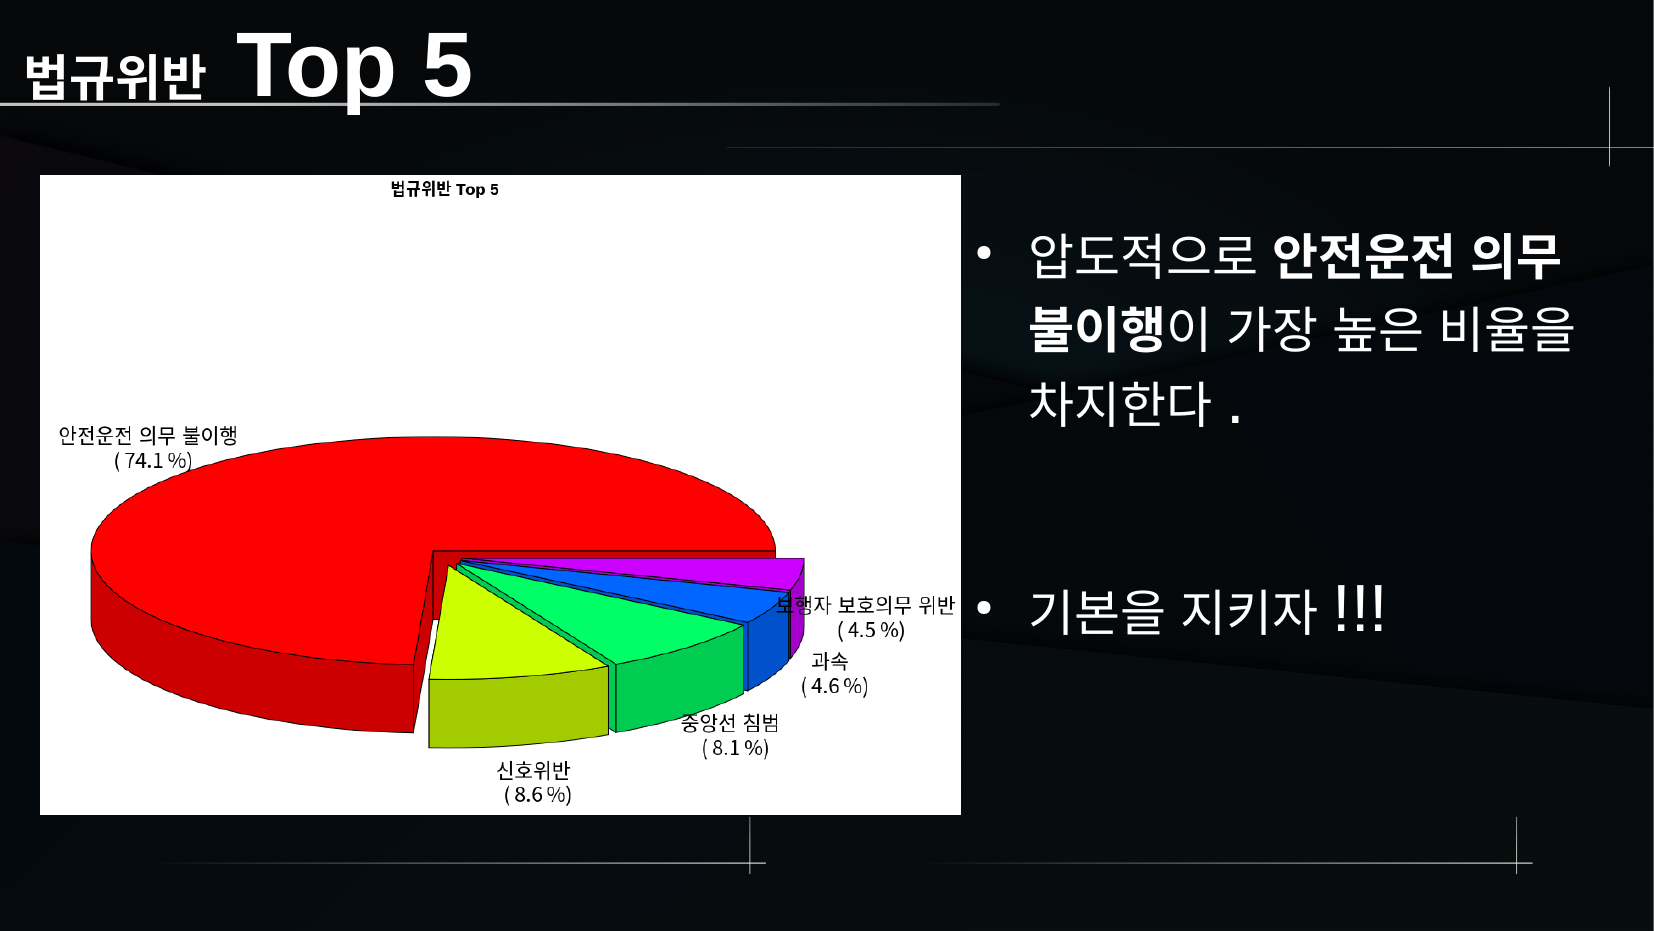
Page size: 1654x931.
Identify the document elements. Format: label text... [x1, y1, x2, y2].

list 압도적으로 안전운전 의무 불이행이 가장 높은 비율을 차지한다. 기본을 지키자!!! [961, 217, 1654, 758]
title 법규위반 Top 5 [23, 11, 1589, 119]
picture [0, 0, 1654, 931]
